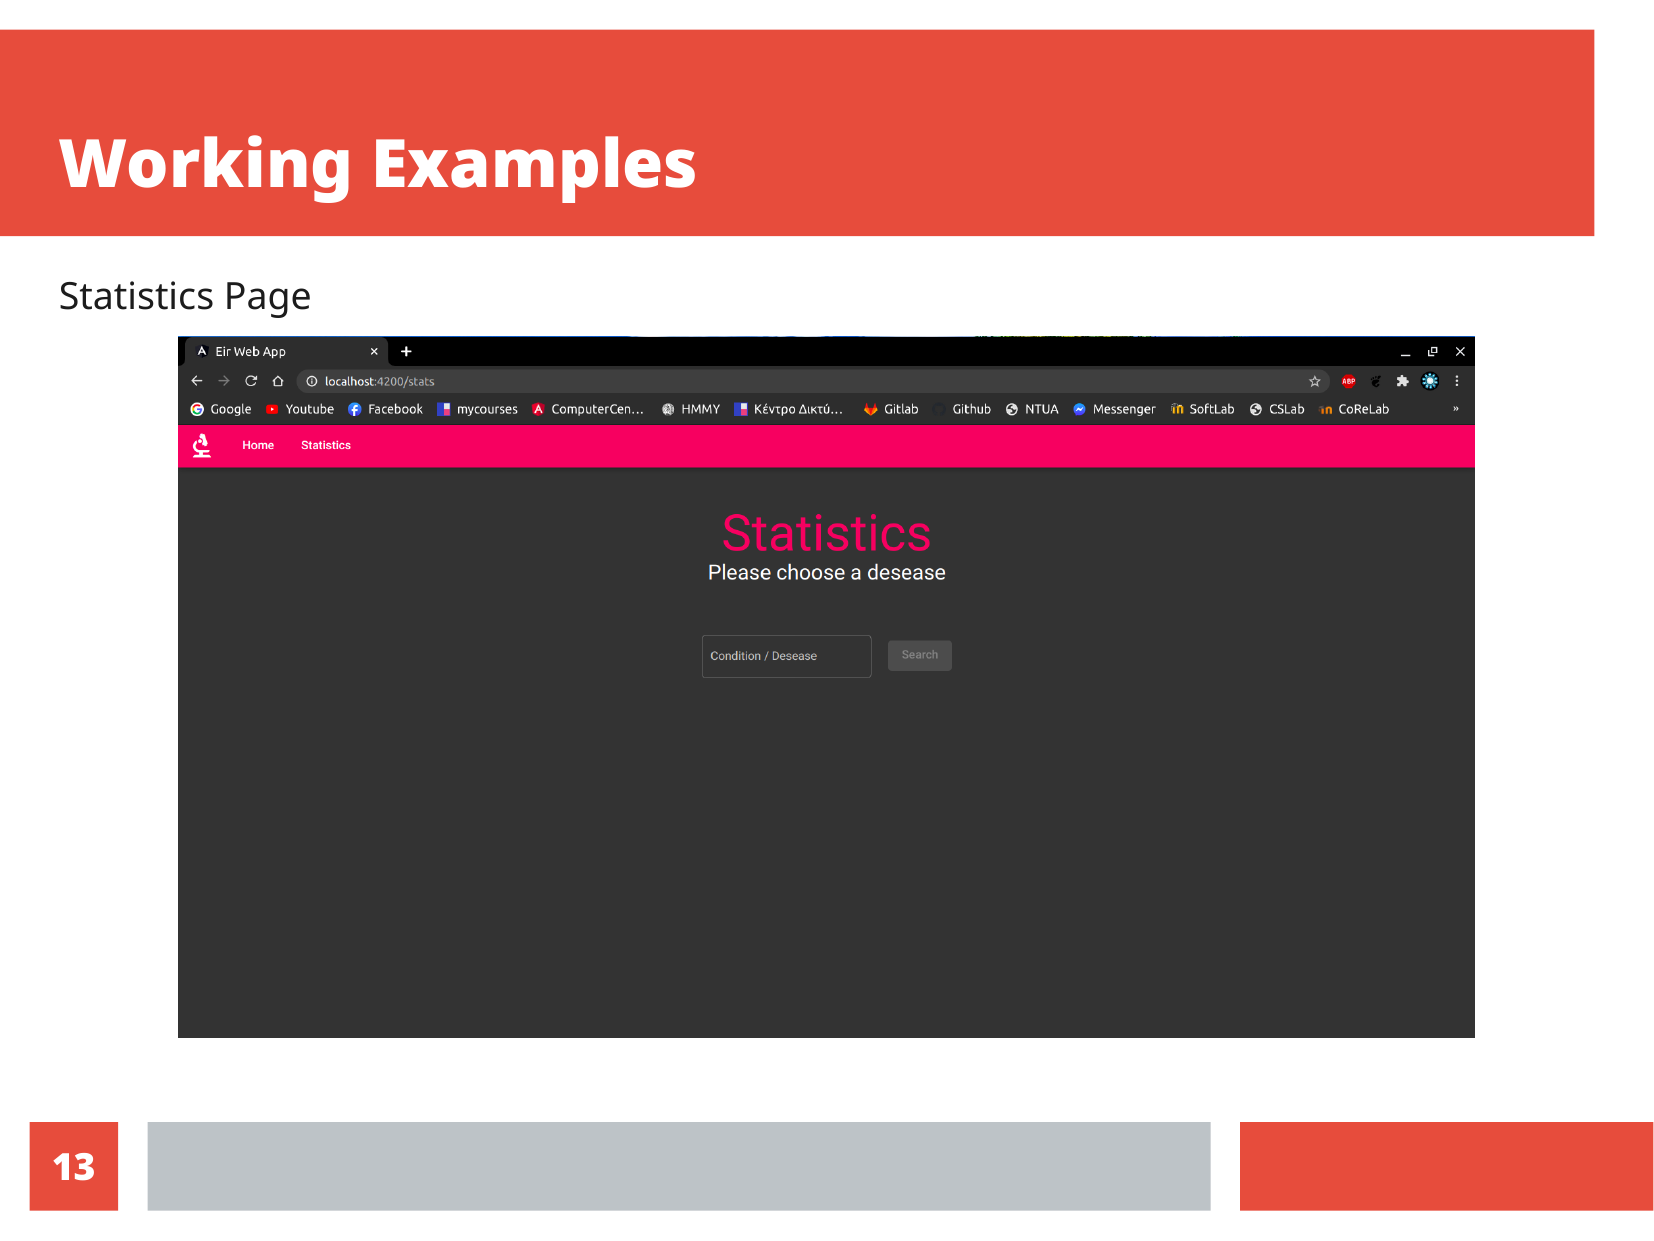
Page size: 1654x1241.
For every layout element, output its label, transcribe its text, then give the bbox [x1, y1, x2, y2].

picture [178, 336, 1475, 1038]
title Working Examples [59, 59, 1595, 207]
list Statistics Page [59, 270, 1565, 1038]
